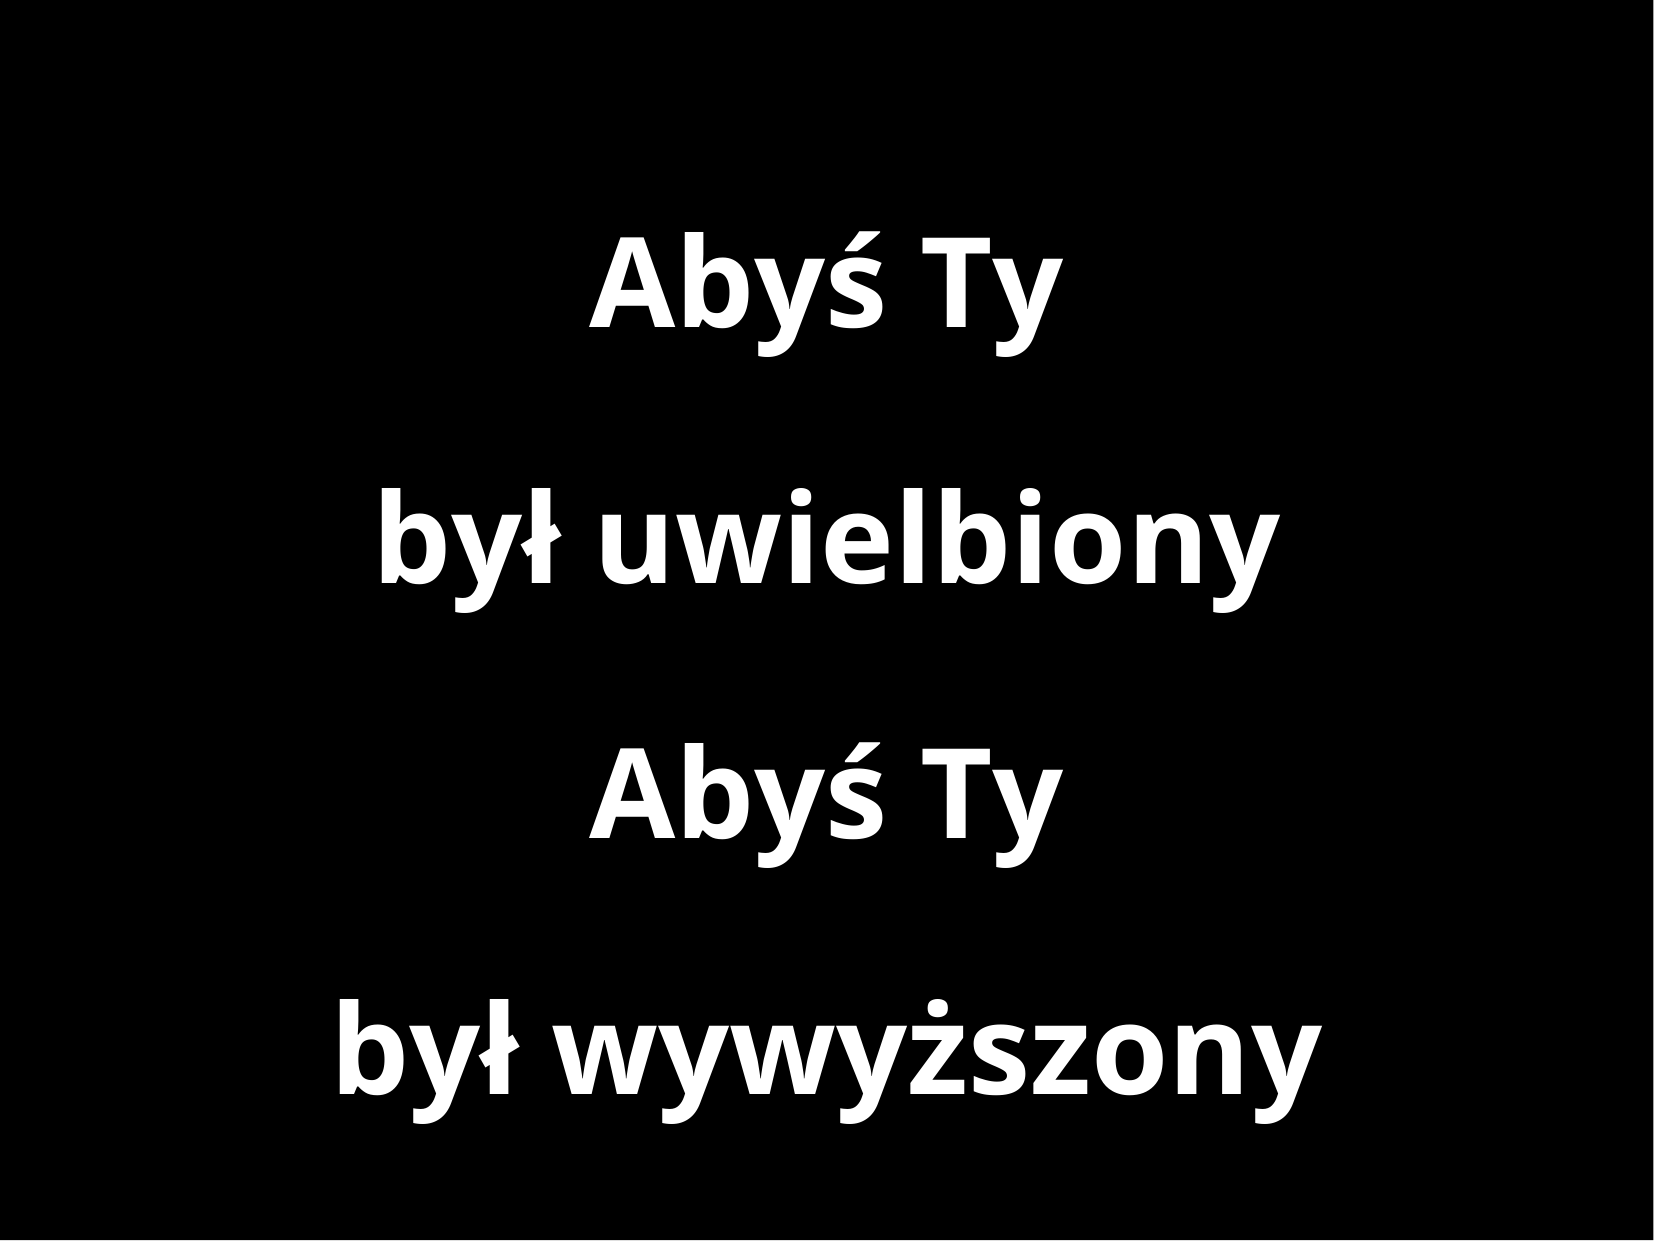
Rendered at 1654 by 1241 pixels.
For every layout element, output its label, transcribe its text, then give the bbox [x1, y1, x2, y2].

title Abyś Ty był uwielbiony Abyś Ty był wywyższony [0, 0, 1654, 1241]
